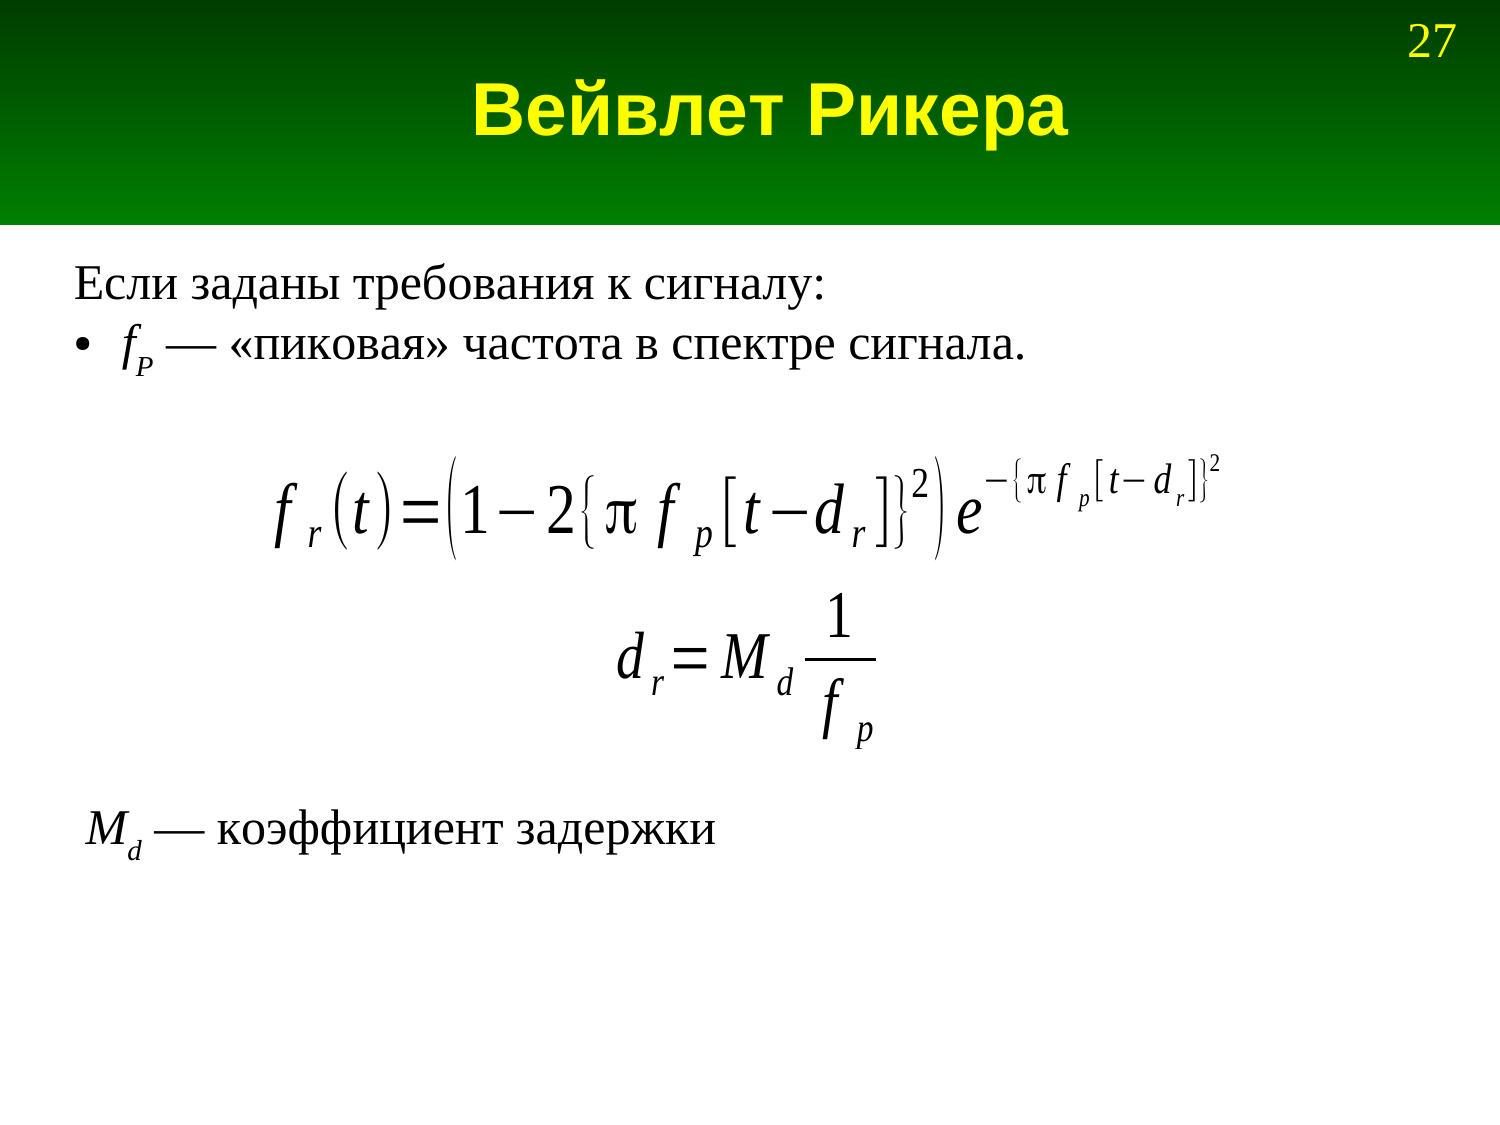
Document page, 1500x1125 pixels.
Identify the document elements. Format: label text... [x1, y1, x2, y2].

text_box Md — коэффициент задержки [70, 786, 732, 875]
text_box Если заданы требования к сигналу: fP — «пиковая» частота в спектре сигнала. [59, 242, 1453, 679]
chart [248, 448, 1237, 564]
chart [602, 578, 893, 749]
title Вейвлет Рикера [100, 7, 1441, 204]
